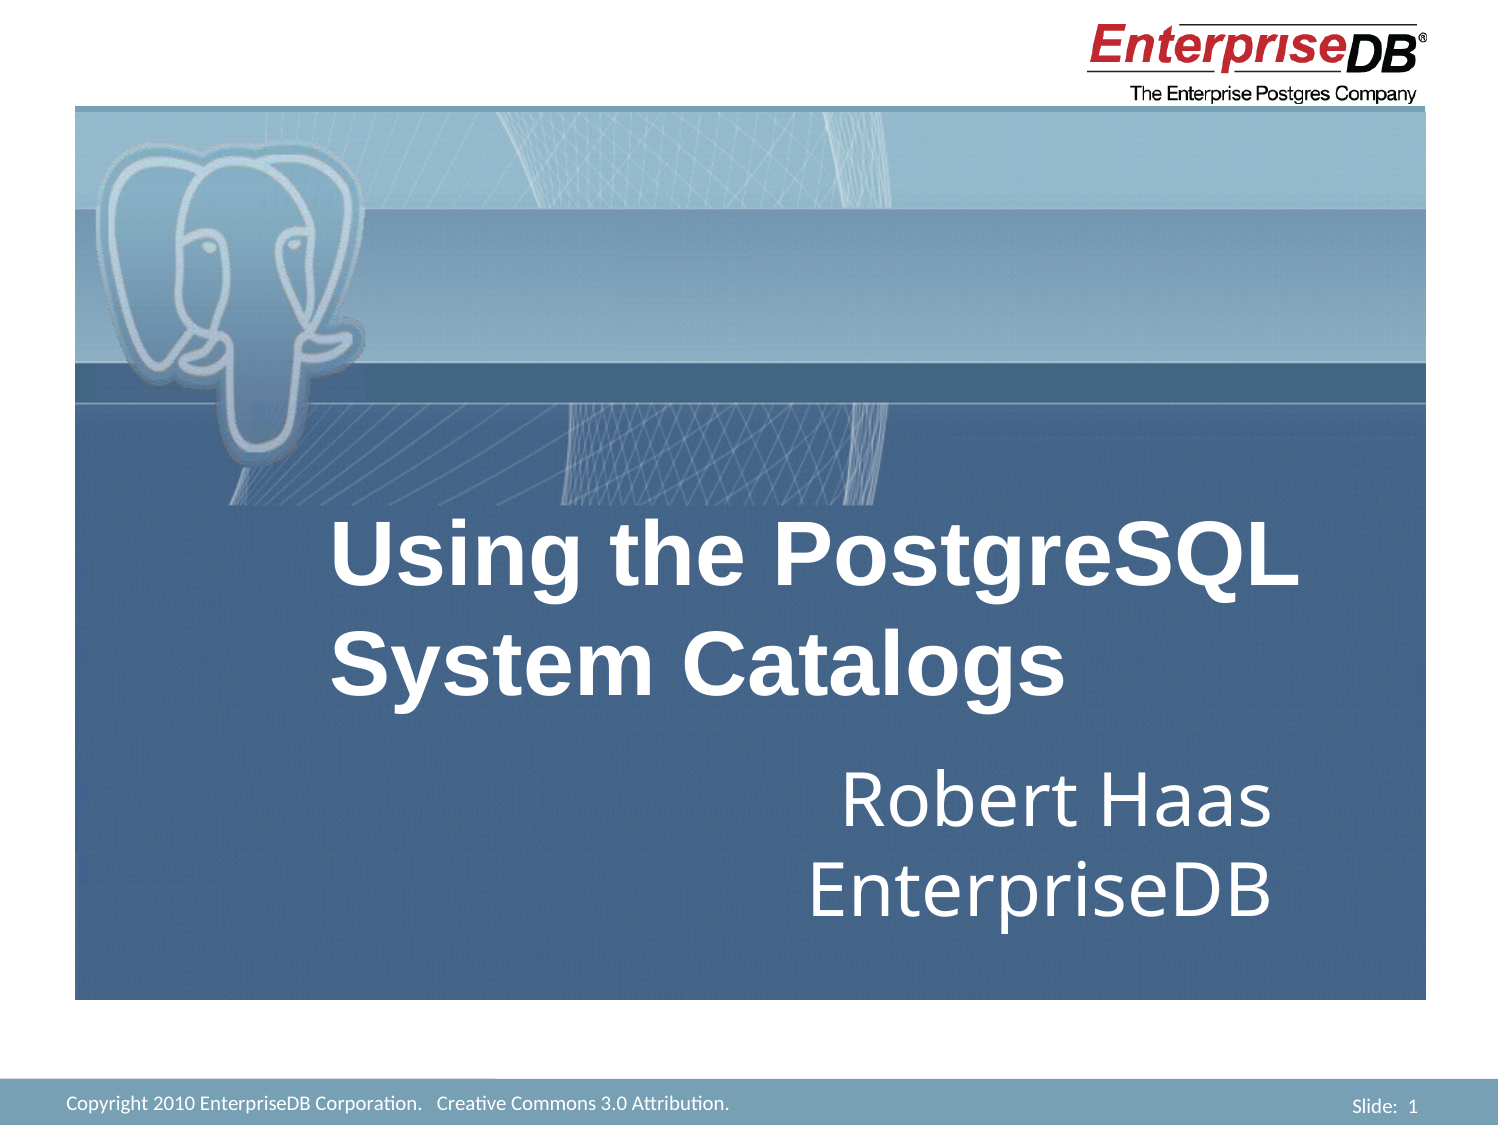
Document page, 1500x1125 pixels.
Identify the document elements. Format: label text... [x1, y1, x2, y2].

picture [75, 112, 1426, 1000]
text_box Robert Haas EnterpriseDB [344, 744, 1289, 940]
picture [1087, 24, 1427, 104]
title Using the PostgreSQL System Catalogs [315, 485, 1500, 722]
